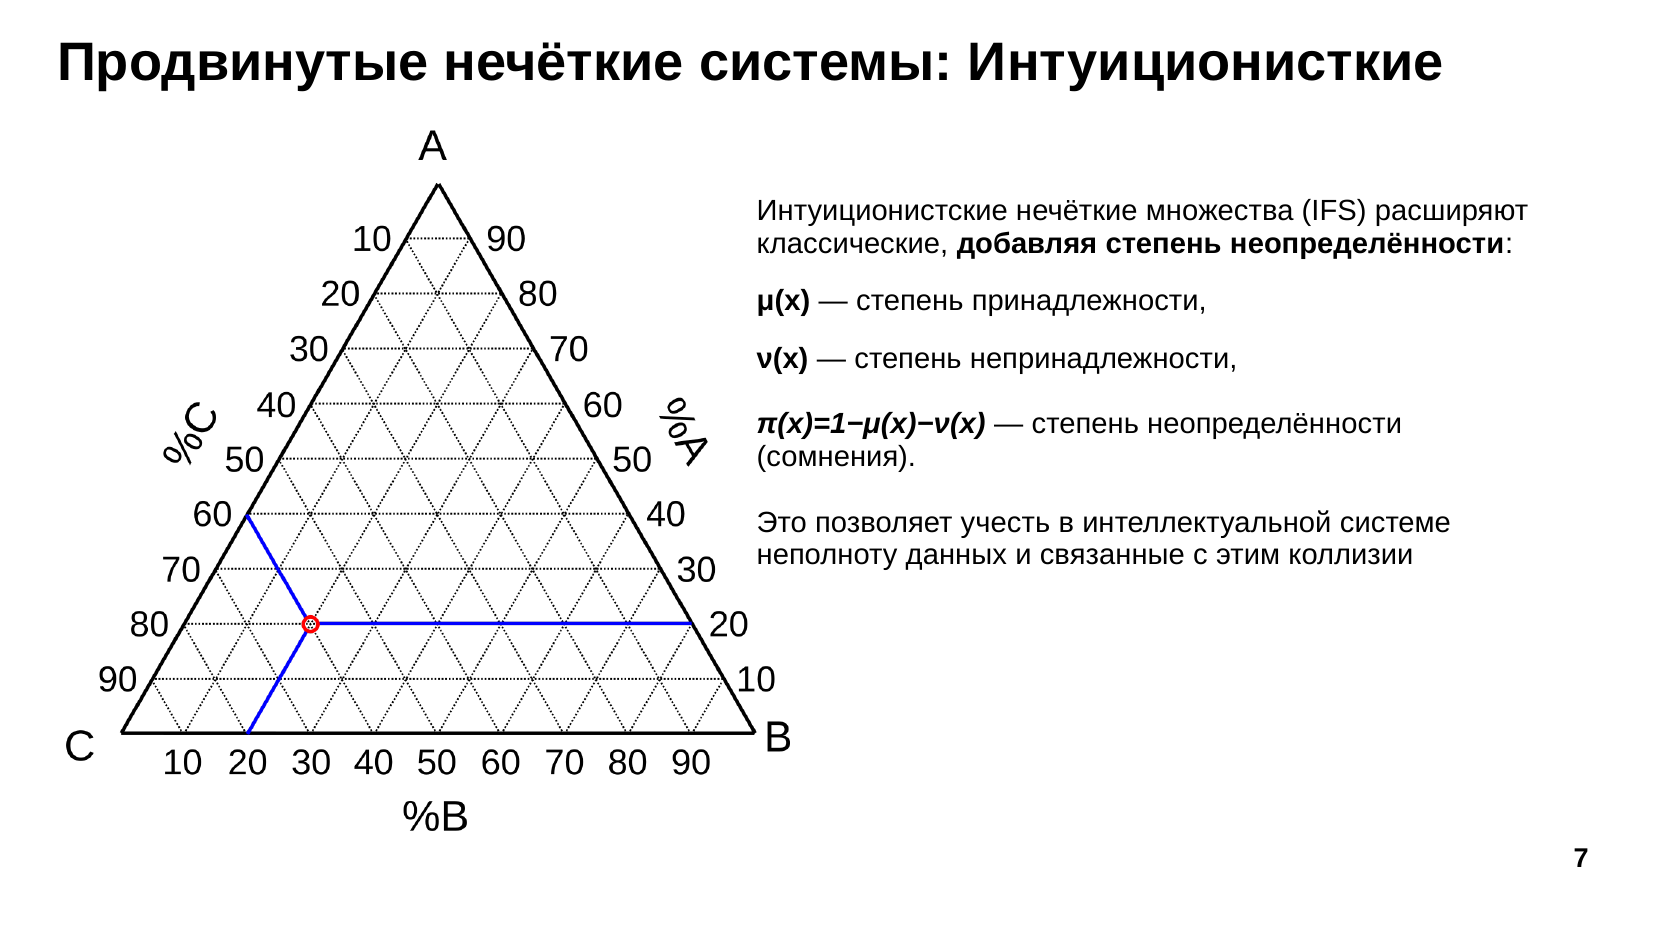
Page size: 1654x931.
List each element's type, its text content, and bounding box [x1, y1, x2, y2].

text_box 7 [1558, 835, 1613, 881]
title Продвинутые нечёткие системы: Интуиционисткие [7, 30, 1496, 135]
picture [66, 129, 790, 832]
text_box Интуиционистские нечёткие множества (IFS) расширяют классические, добавляя степень неопределённости: μ(x) — степень принадлежности, ν(x) — степень непринадлежности, π(x)=1−μ(x)−ν(x) — степень неопределённости (сомнения). Это позволяет учесть в интеллектуальной системе неполноту данных и связанные с этим коллизии [741, 186, 1565, 623]
